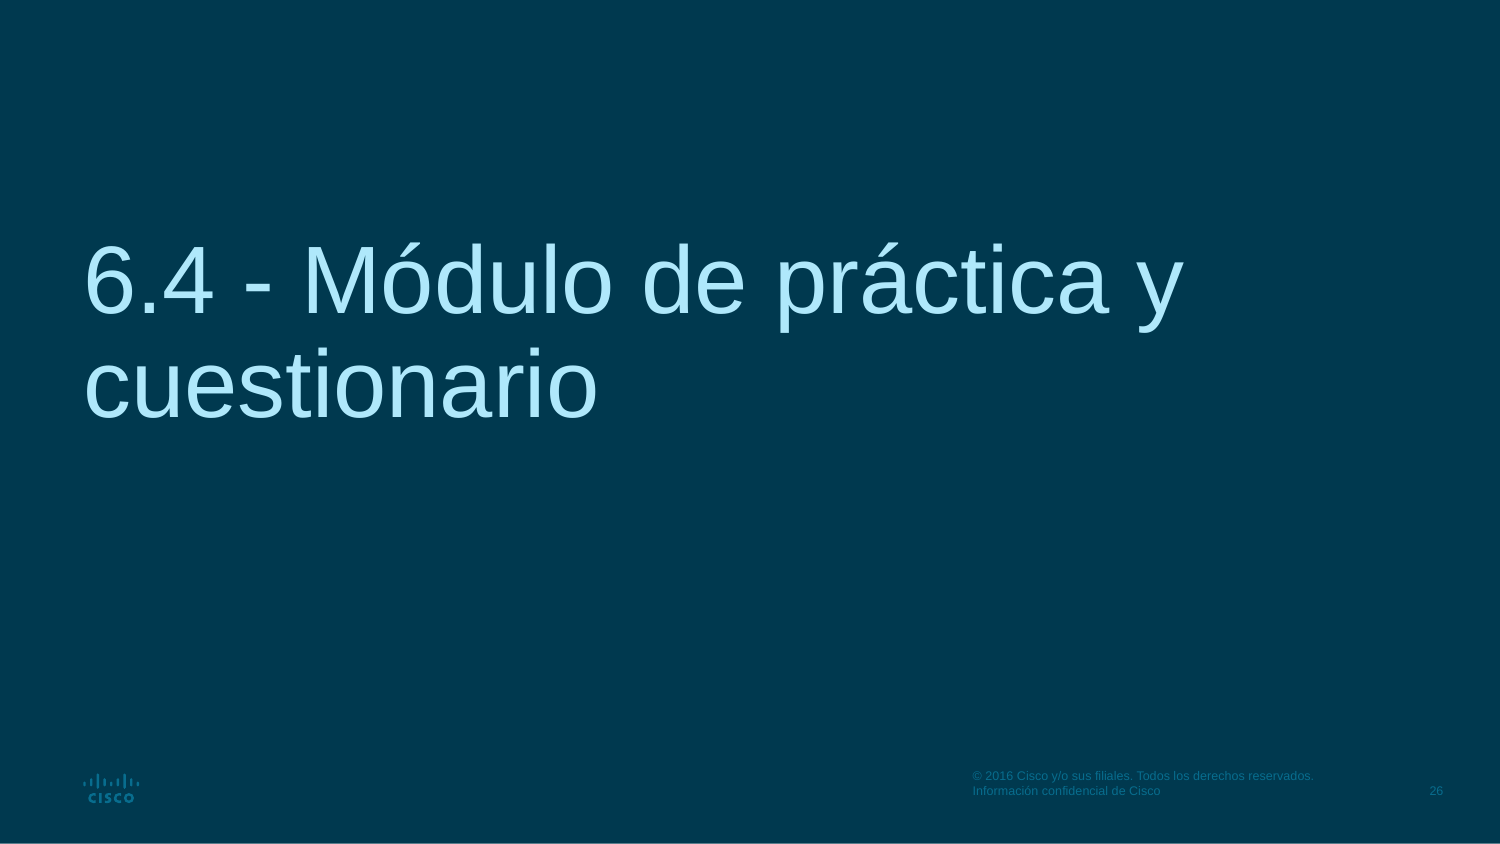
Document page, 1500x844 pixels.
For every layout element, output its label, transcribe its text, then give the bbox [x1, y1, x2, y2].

title 6.4 - Módulo de práctica y cuestionario [68, 286, 1427, 446]
